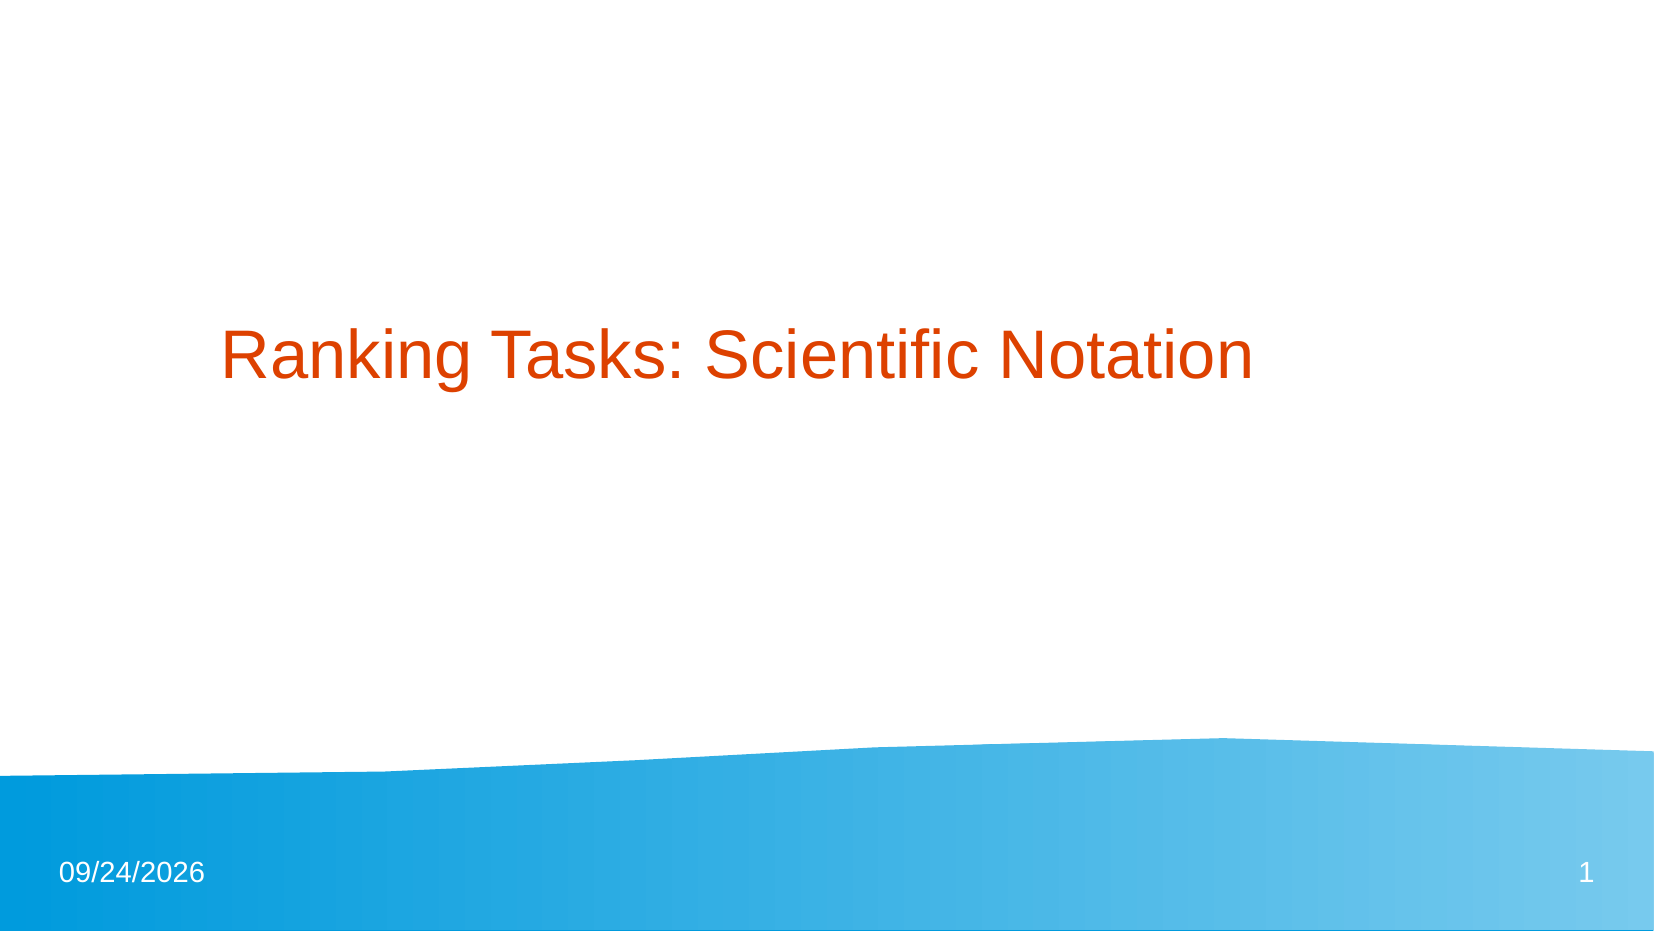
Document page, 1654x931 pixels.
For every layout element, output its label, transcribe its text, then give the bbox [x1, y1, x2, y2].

title Ranking Tasks: Scientific Notation [0, 265, 1477, 443]
